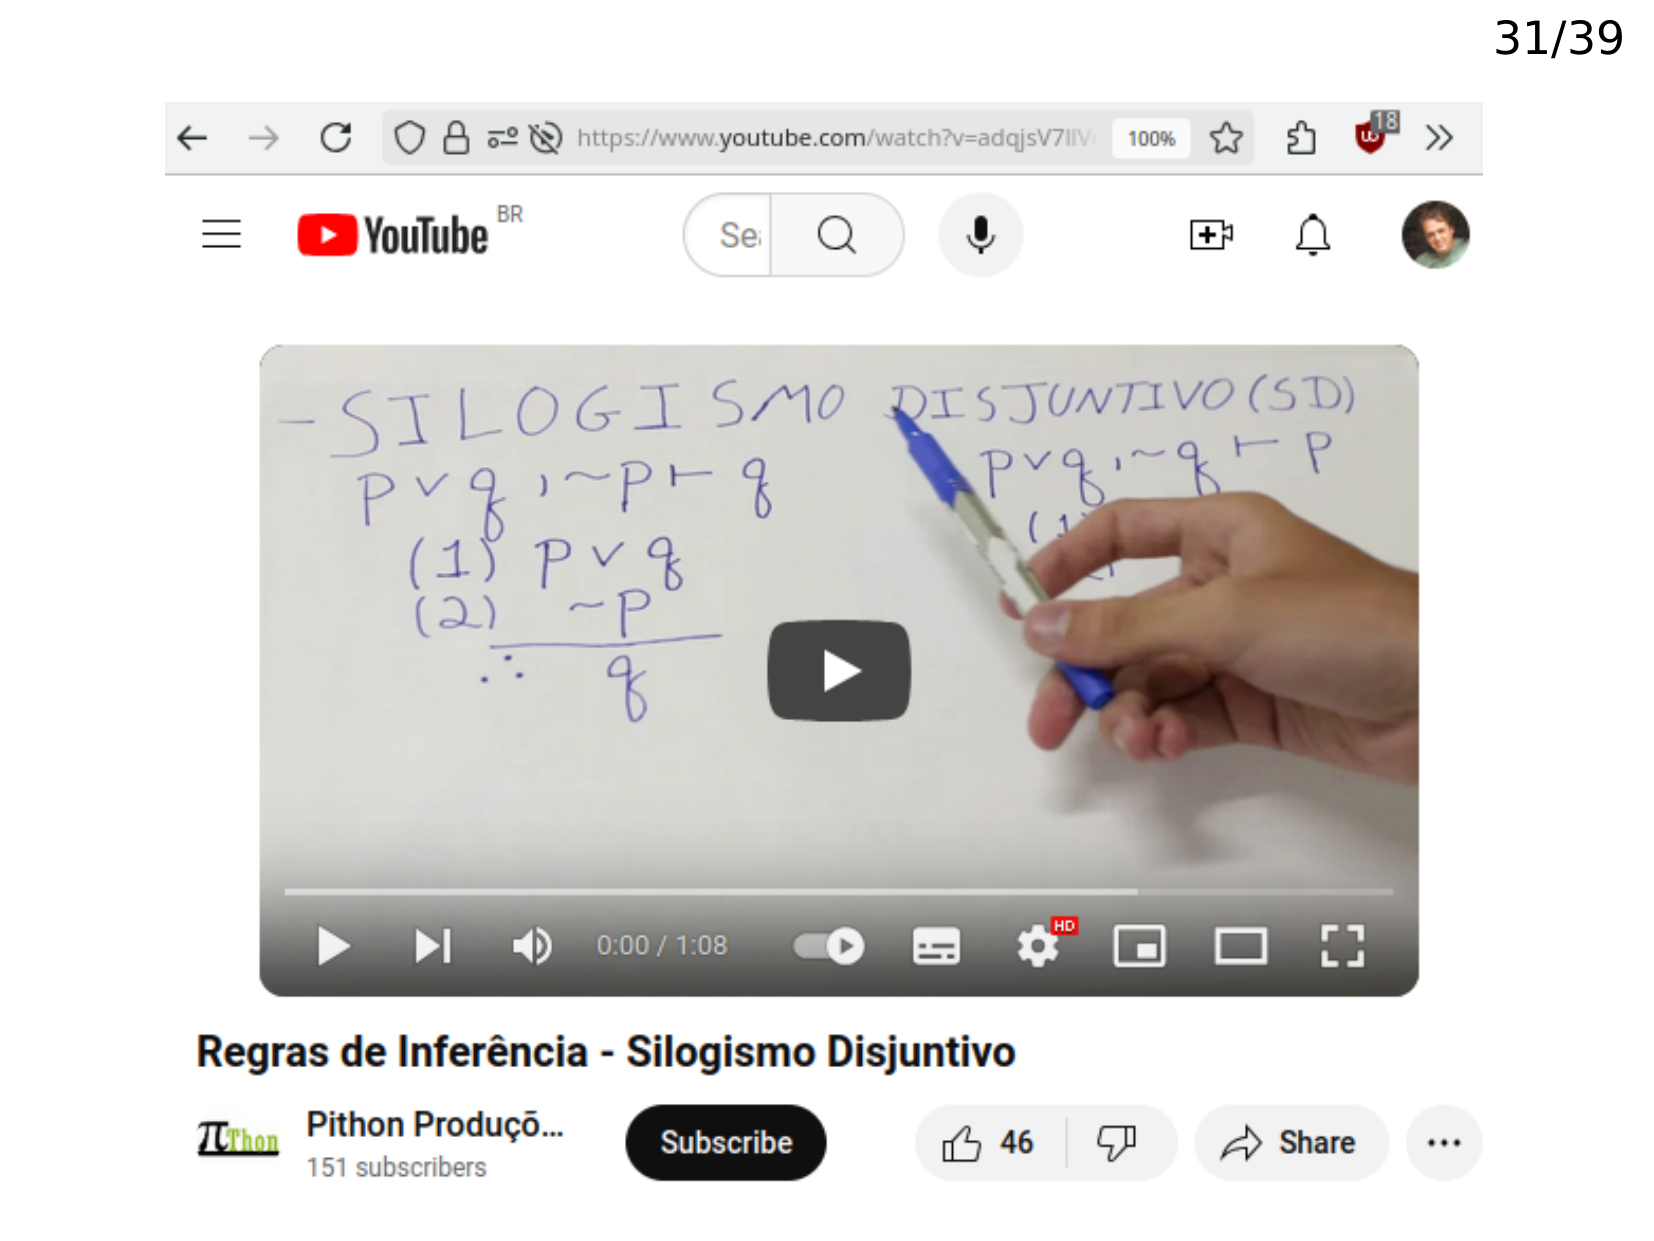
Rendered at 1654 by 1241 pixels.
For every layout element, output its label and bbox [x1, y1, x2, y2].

picture [165, 102, 1483, 1211]
